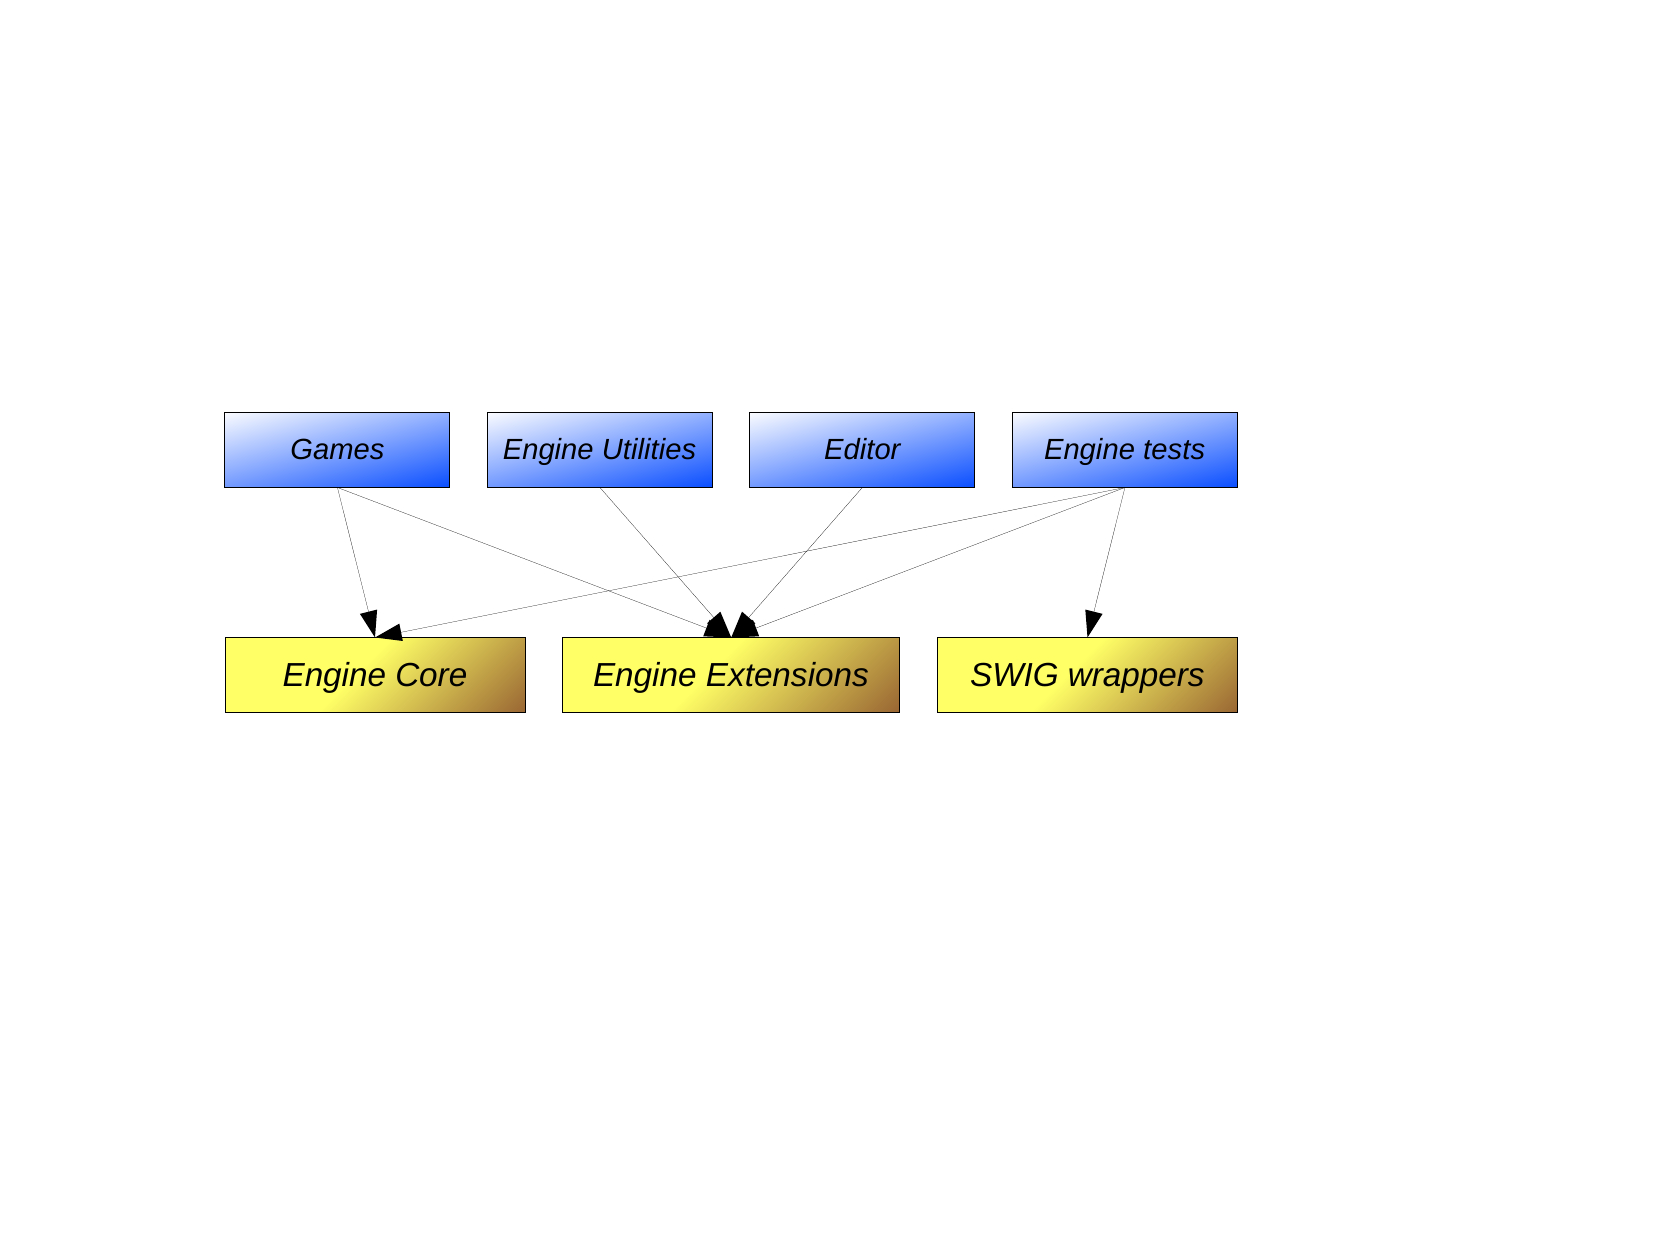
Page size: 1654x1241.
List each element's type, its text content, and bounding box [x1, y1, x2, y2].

text_box Editor [749, 412, 975, 488]
text_box Engine Extensions [562, 637, 900, 713]
text_box Engine tests [1012, 412, 1238, 488]
text_box SWIG wrappers [937, 637, 1238, 713]
text_box Engine Core [225, 637, 526, 713]
text_box Games [224, 412, 450, 488]
text_box Engine Utilities [487, 412, 713, 488]
